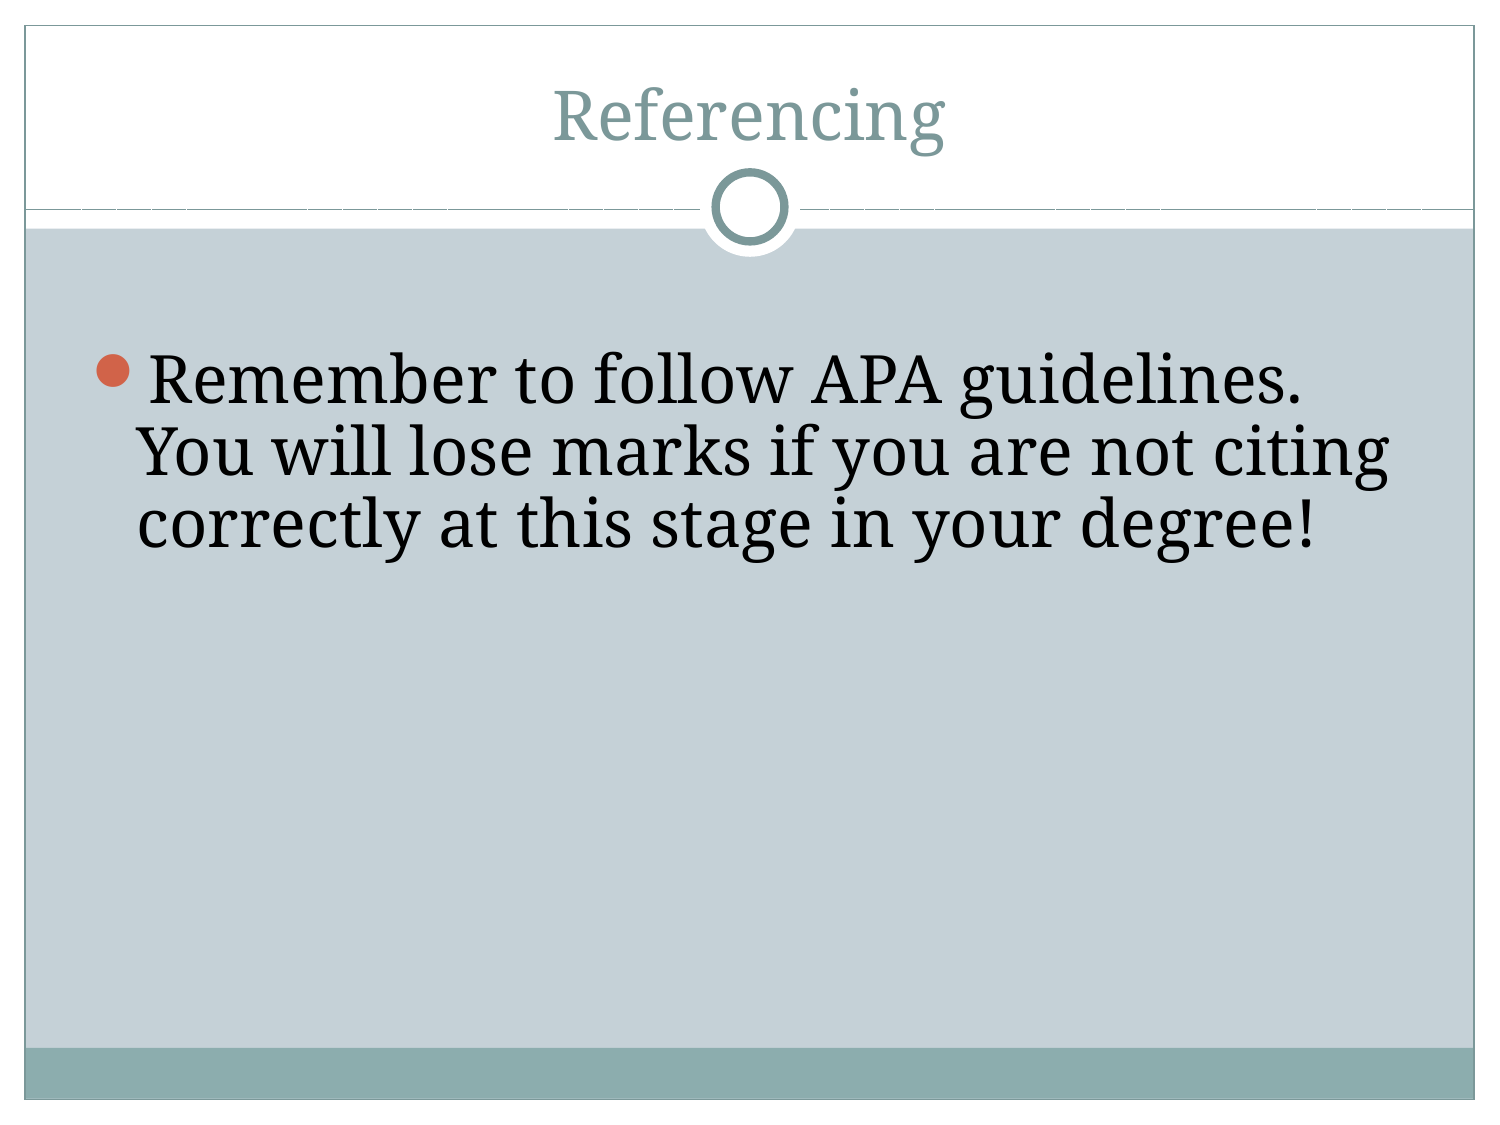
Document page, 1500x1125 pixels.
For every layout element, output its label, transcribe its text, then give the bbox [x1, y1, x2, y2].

list Remember to follow APA guidelines. You will lose marks if you are not citing correctly at this stage in your degree! [76, 337, 1427, 875]
title Referencing [49, 37, 1450, 162]
